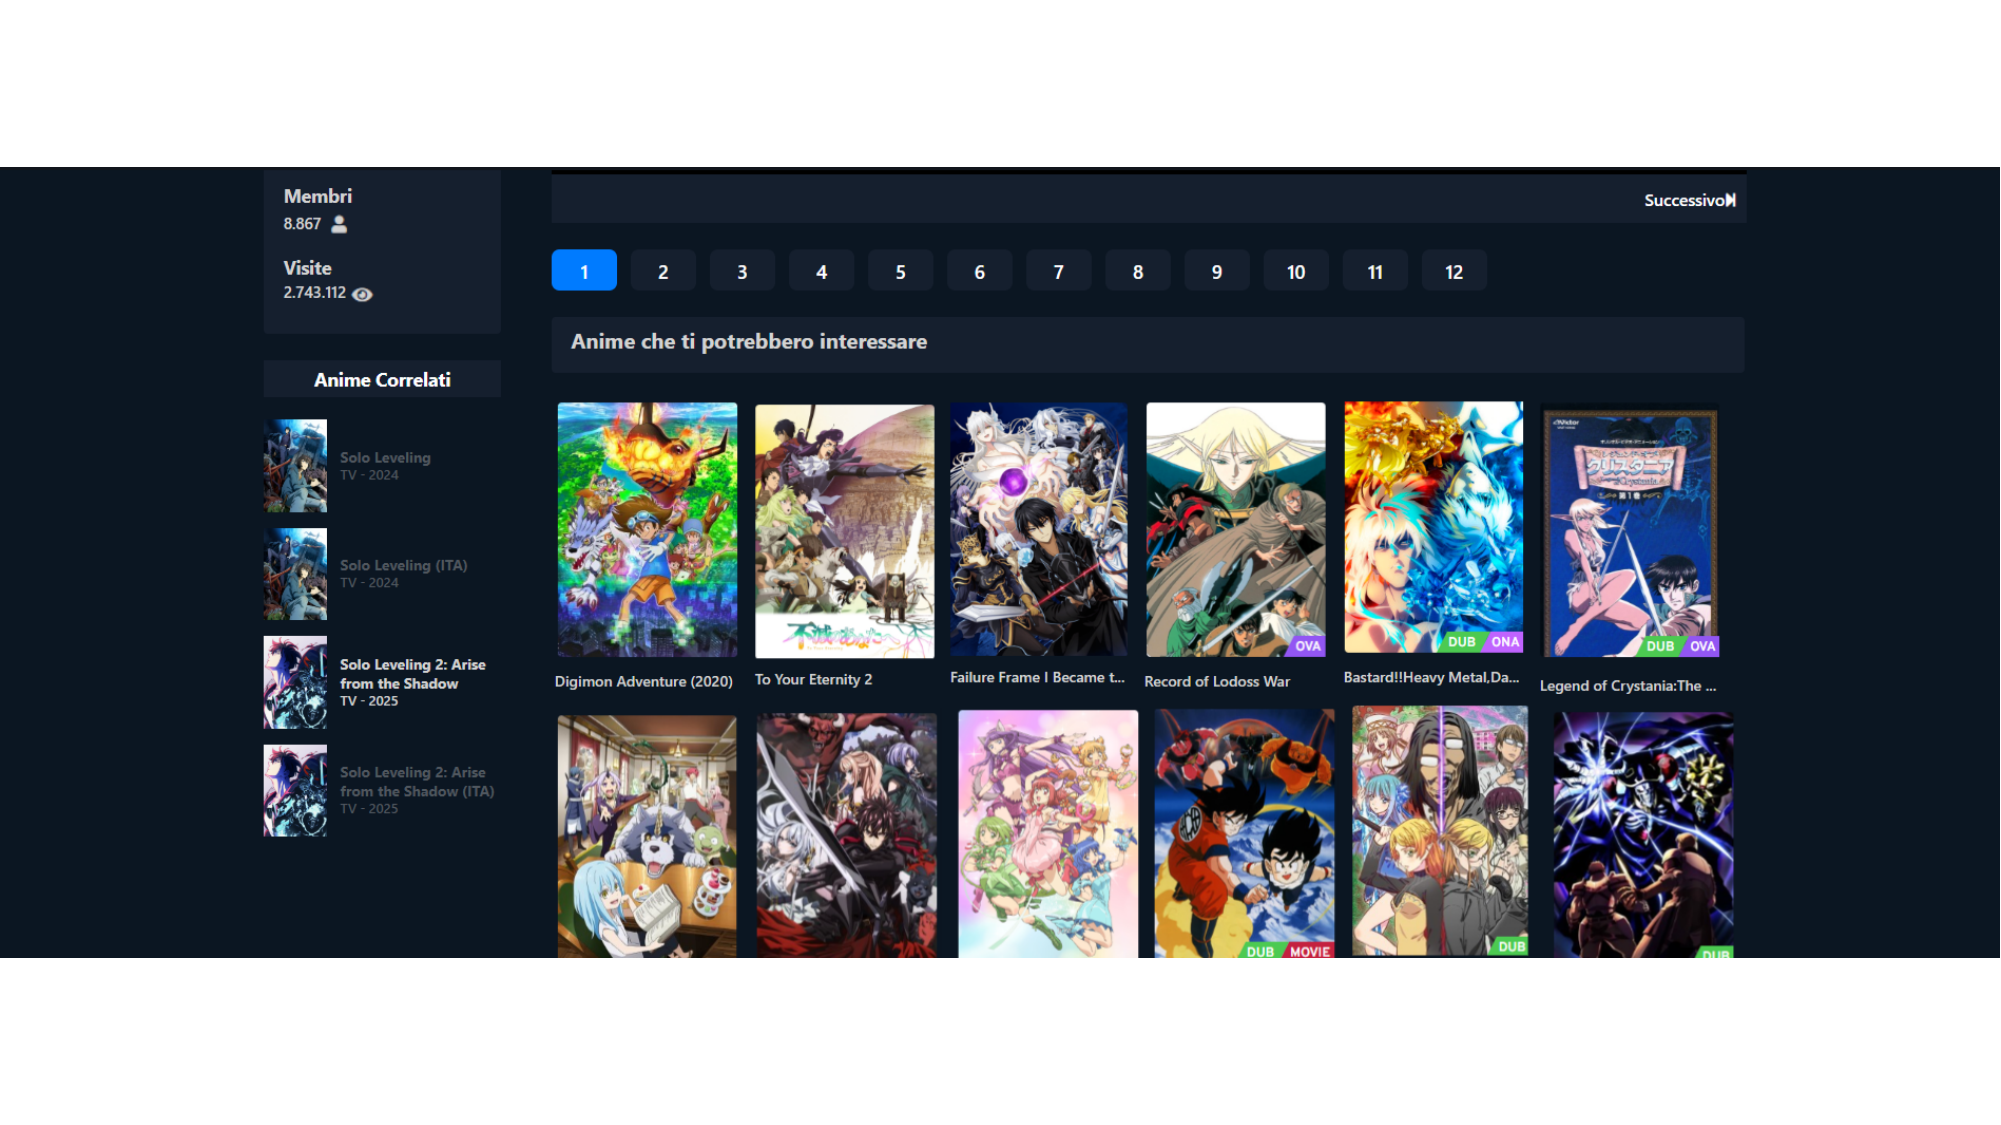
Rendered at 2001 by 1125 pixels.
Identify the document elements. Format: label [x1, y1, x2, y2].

picture [0, 167, 2000, 958]
